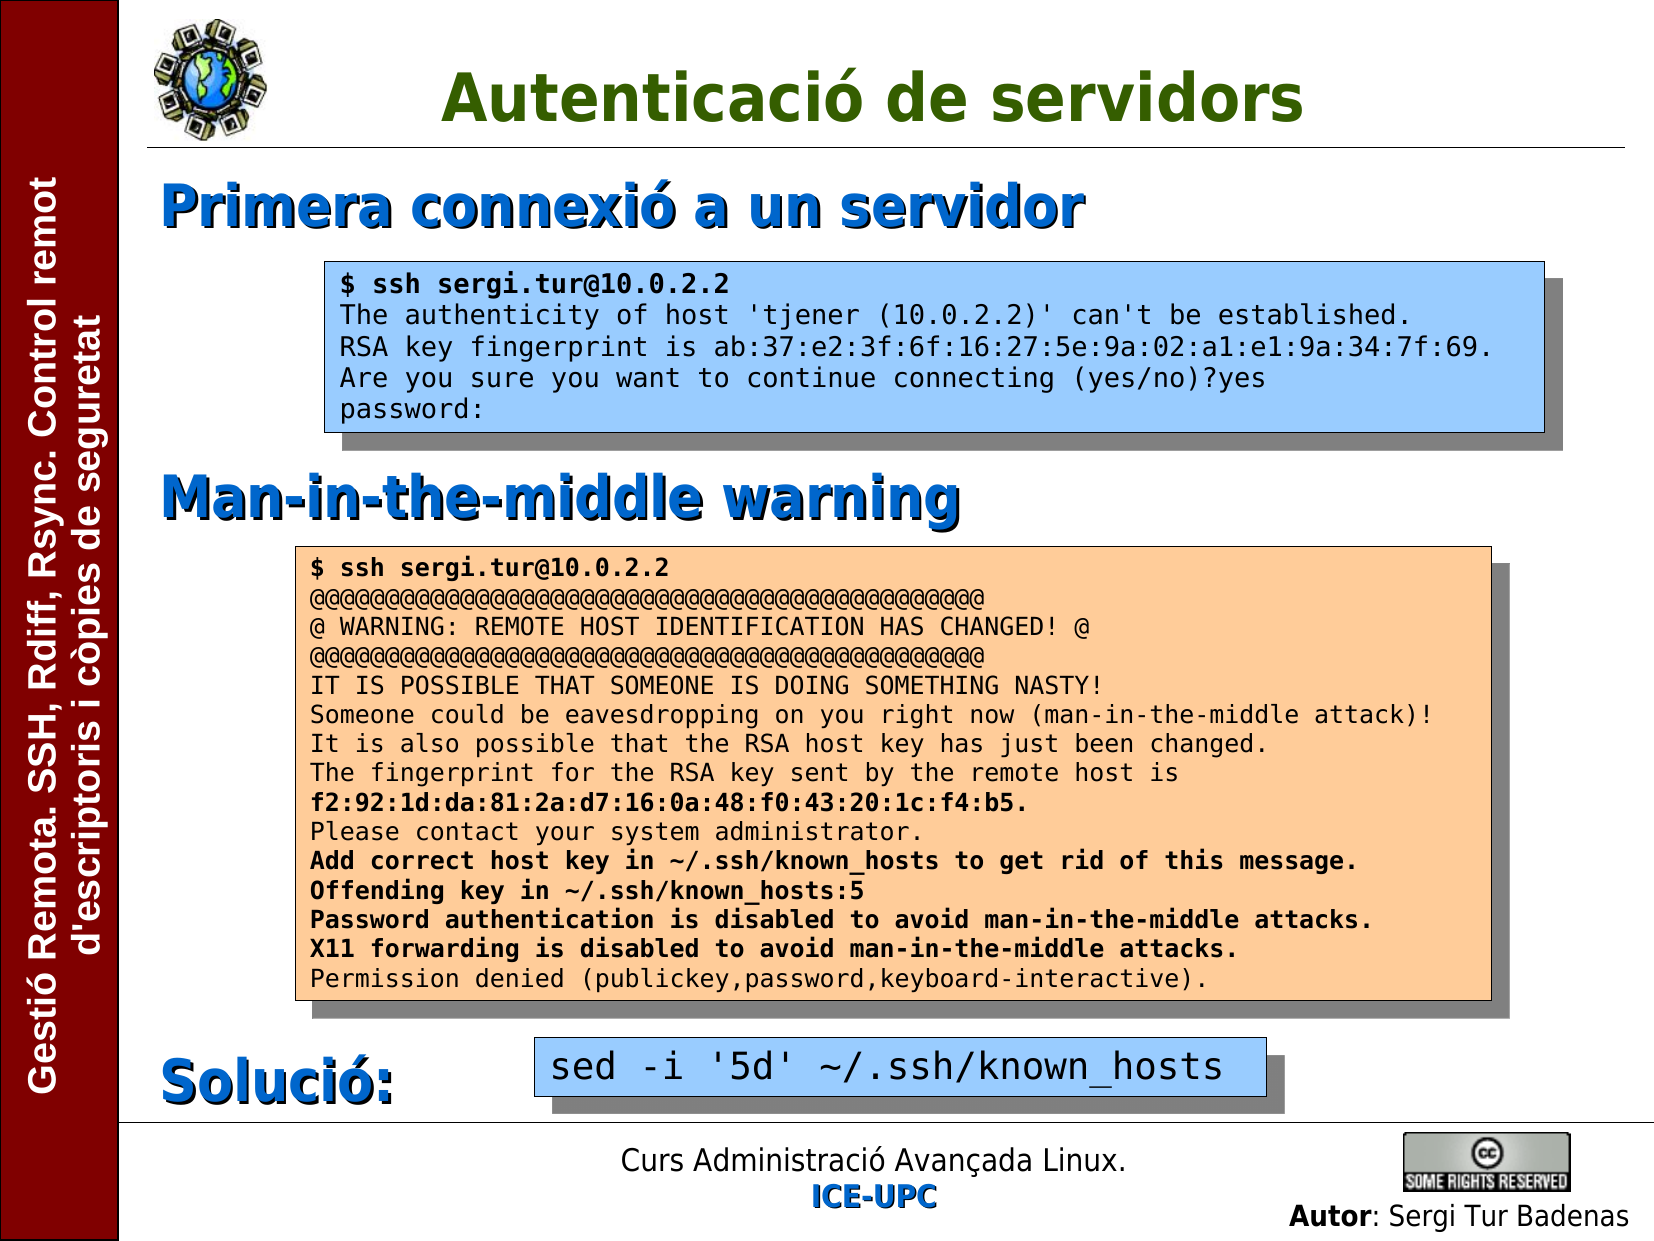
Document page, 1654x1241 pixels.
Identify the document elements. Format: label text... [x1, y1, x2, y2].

picture [154, 19, 268, 49]
text_box sed -i '5d' ~/.ssh/known_hosts [534, 1037, 1267, 1097]
text_box $ ssh sergi.tur@10.0.2.2 The authenticity of host 'tjener (10.0.2.2)' can't be established. RSA key fingerprint is ab:37:e2:3f:6f:16:27:5e:9a:02:a1:e1:9a:34:7f:69. Are you sure you want to continue connecting (yes/no)?yes password: [324, 261, 1545, 433]
title Autenticació de servidors [129, 49, 1619, 148]
picture [1403, 1132, 1571, 1192]
list Primera connexió a un servidor Man-in-the-middle warning Solució: [141, 172, 1630, 1116]
text_box $ ssh sergi.tur@10.0.2.2 @@@@@@@@@@@@@@@@@@@@@@@@@@@@@@@@@@@@@@@@@@@@@ @ WARNING: REMOTE HOST IDENTIFICATION HAS CHANGED! @ @@@@@@@@@@@@@@@@@@@@@@@@@@@@@@@@@@@@@@@@@@@@@ IT IS POSSIBLE THAT SOMEONE IS DOING SOMETHING NASTY! Someone could be eavesdropping on you right now (man-in-the-middle attack)! It is also possible that the RSA host key has just been changed. The fingerprint for the RSA key sent by the remote host is f2:92:1d:da:81:2a:d7:16:0a:48:f0:43:20:1c:f4:b5. Please contact your system administrator. Add correct host key in ~/.ssh/known_hosts to get rid of this message. Offending key in ~/.ssh/known_hosts:5 Password authentication is disabled to avoid man-in-the-middle attacks. X11 forwarding is disabled to avoid man-in-the-middle attacks. Permission denied (publickey,password,keyboard-interactive). [295, 546, 1492, 1001]
